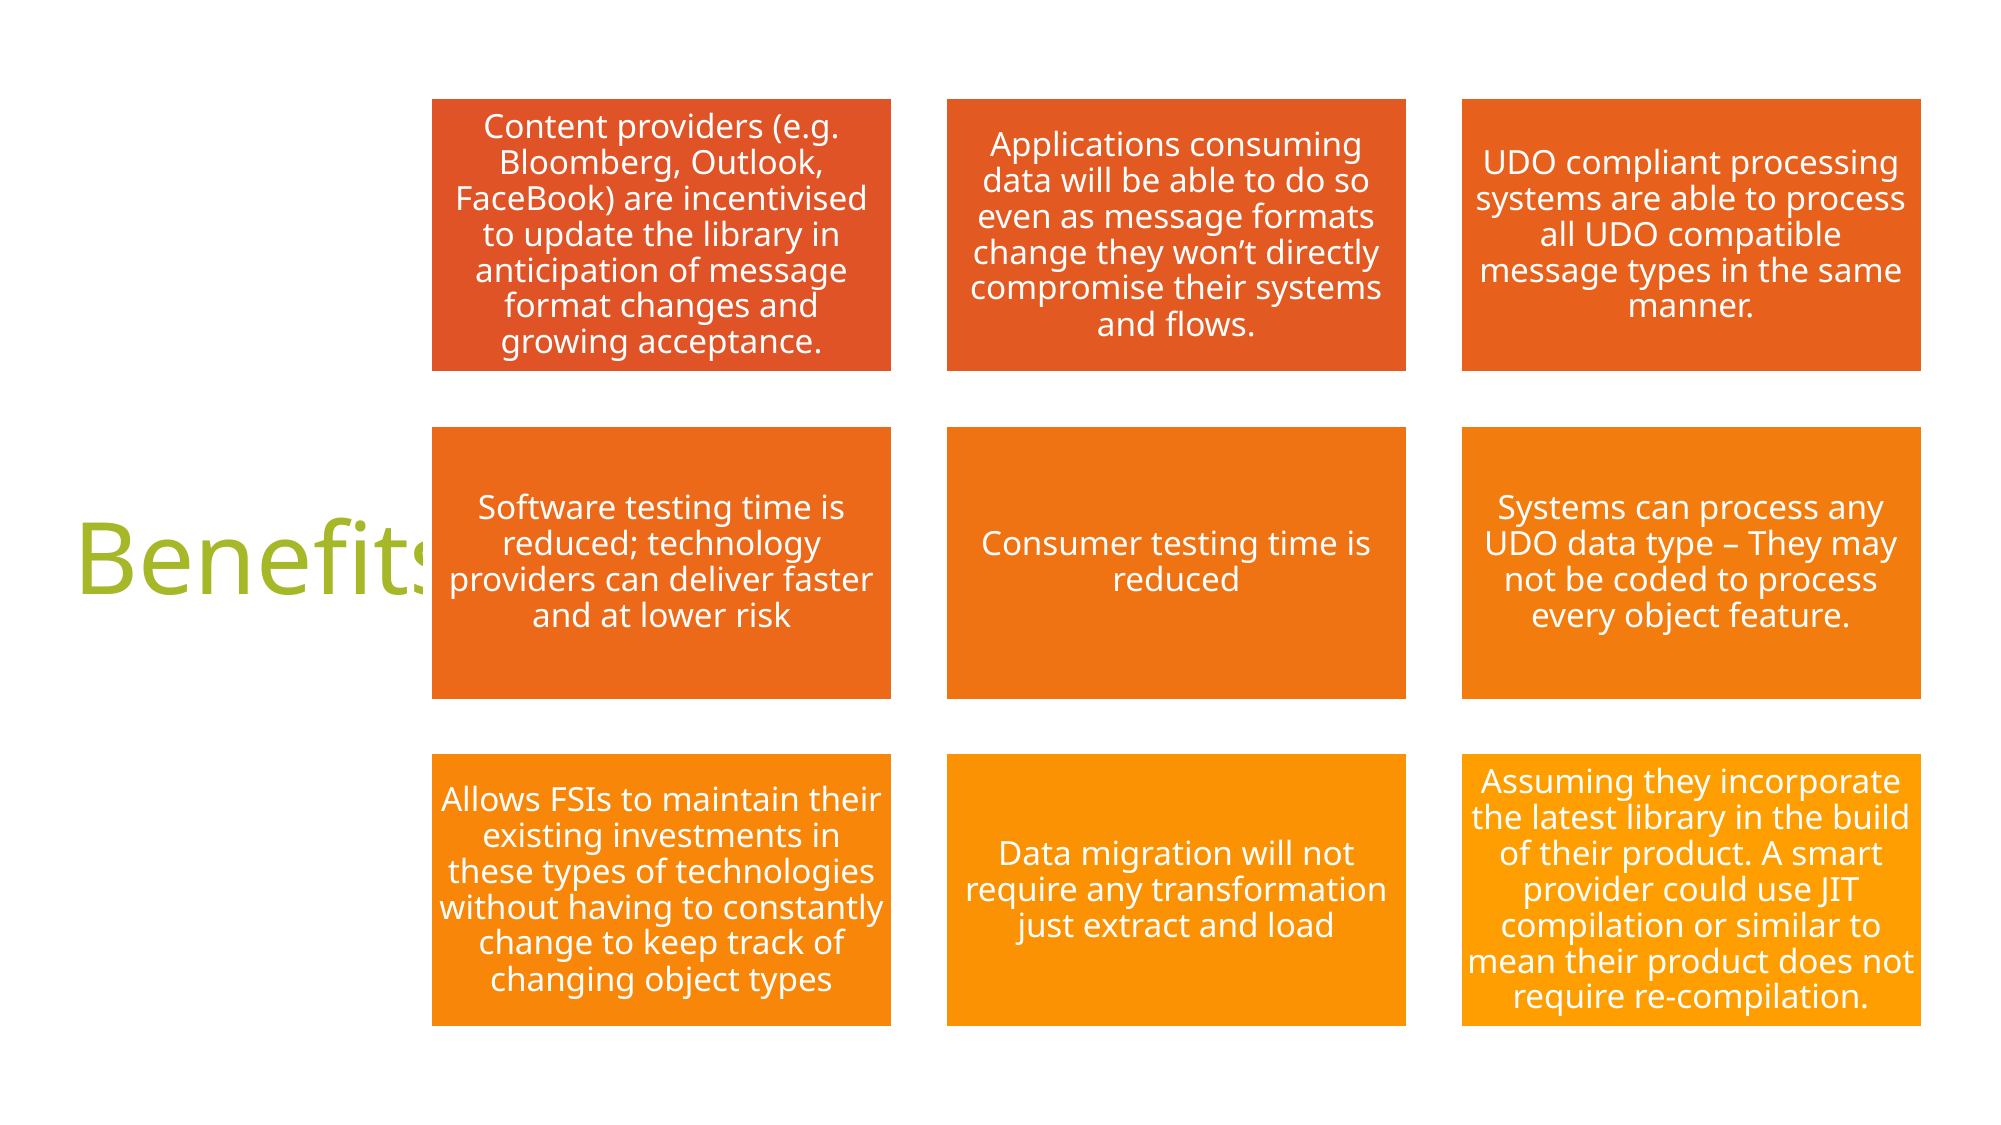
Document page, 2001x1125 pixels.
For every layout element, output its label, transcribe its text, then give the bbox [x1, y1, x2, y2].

text_box Systems can process any UDO data type – They may not be coded to process every object feature. [1457, 422, 1926, 704]
text_box Content providers (e.g. Bloomberg, Outlook, FaceBook) are incentivised to update the library in anticipation of message format changes and growing acceptance. [427, 95, 896, 376]
text_box Data migration will not require any transformation just extract and load [942, 750, 1411, 1031]
text_box Allows FSIs to maintain their existing investments in these types of technologies without having to constantly change to keep track of changing object types [427, 750, 896, 1031]
text_box UDO compliant processing systems are able to process all UDO compatible message types in the same manner. [1457, 95, 1926, 376]
text_box Applications consuming data will be able to do so even as message formats change they won’t directly compromise their systems and flows. [942, 95, 1411, 376]
text_box Assuming they incorporate the latest library in the build of their product. A smart provider could use JIT compilation or similar to mean their product does not require re-compilation. [1457, 750, 1926, 1031]
text_box Software testing time is reduced; technology providers can deliver faster and at lower risk [427, 422, 896, 704]
title Benefits [58, 102, 611, 1023]
text_box Consumer testing time is reduced [942, 422, 1411, 704]
